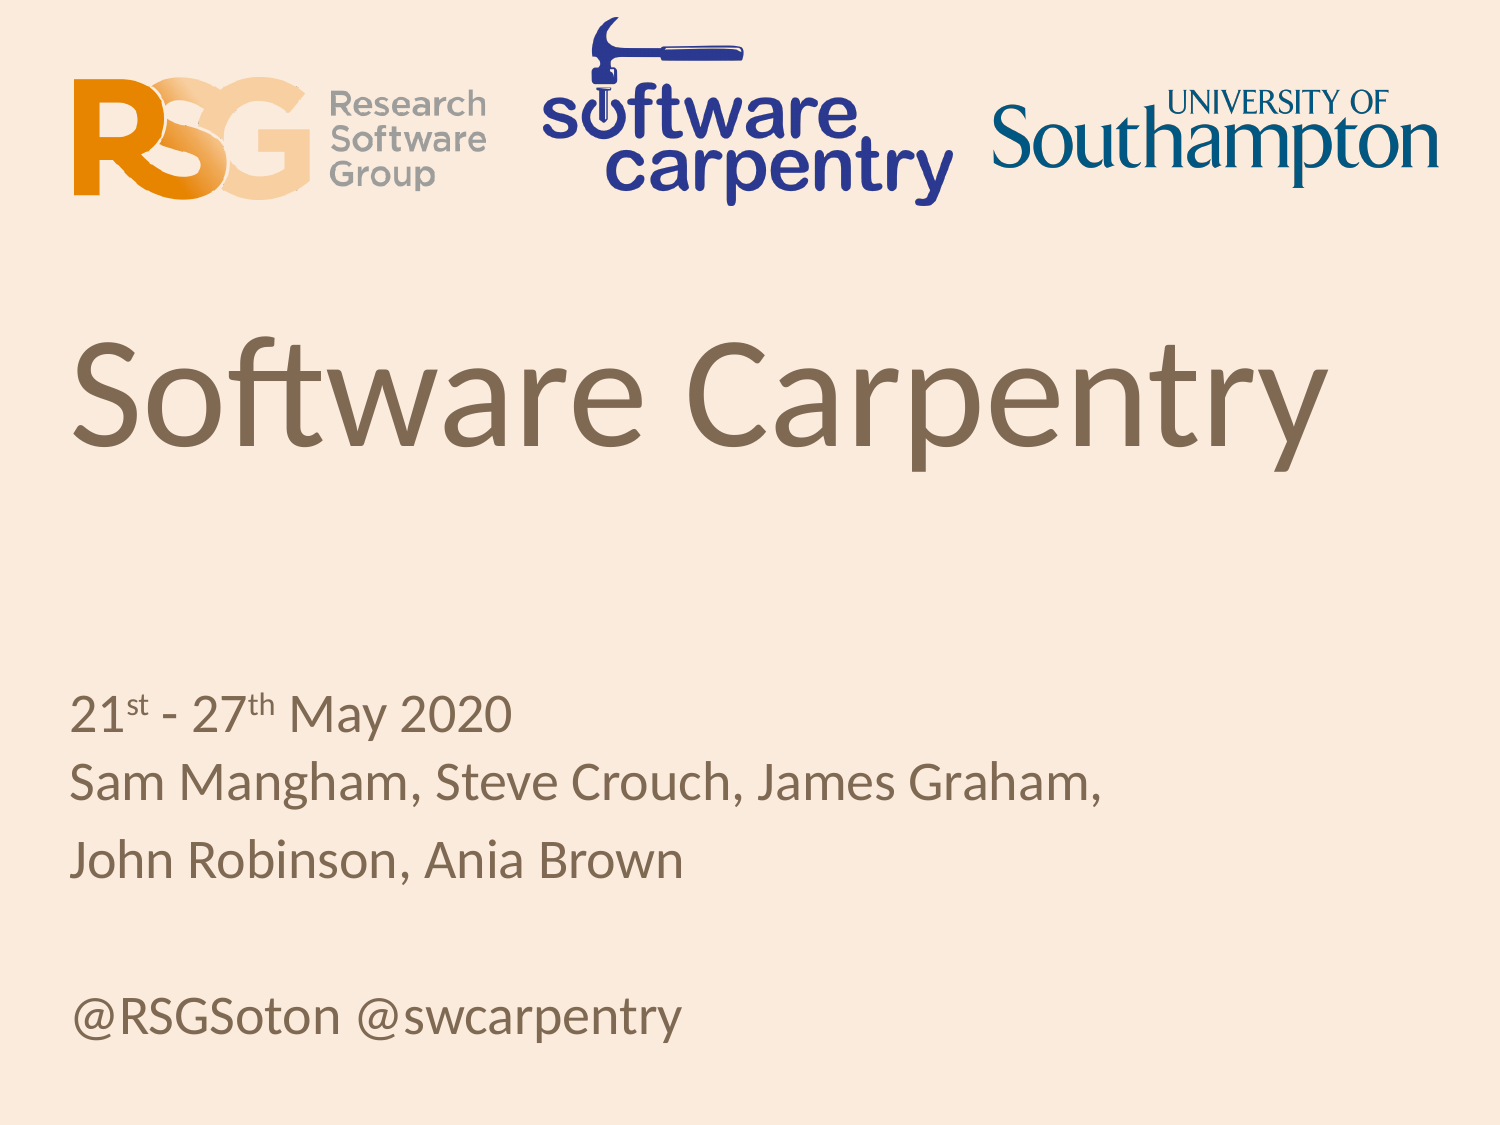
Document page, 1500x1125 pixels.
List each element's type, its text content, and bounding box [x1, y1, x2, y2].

picture [992, 88, 1441, 189]
picture [0, 8, 953, 269]
list Software Carpentry 21st - 27th May 2020 Sam Mangham, Steve Crouch, James Graham, John Robinson, Ania Brown @RSGSoton @swcarpentry [54, 278, 1441, 1059]
